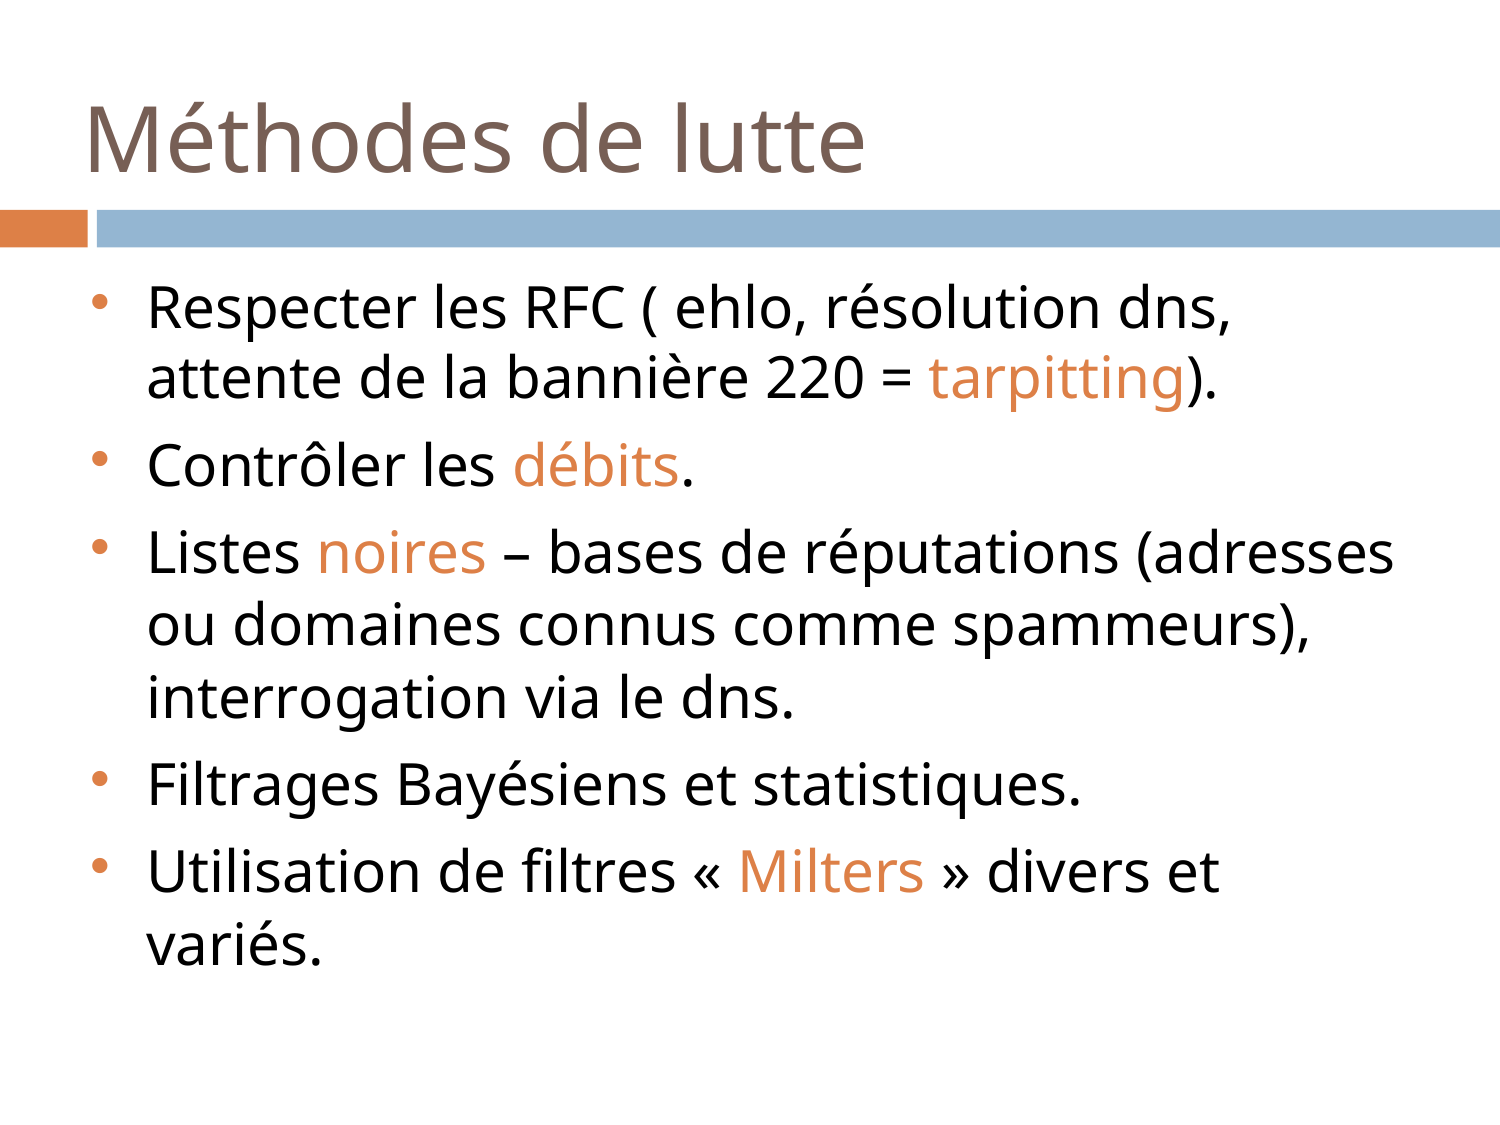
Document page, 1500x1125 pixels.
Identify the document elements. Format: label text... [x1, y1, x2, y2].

list Respecter les RFC ( ehlo, résolution dns, attente de la bannière 220 = tarpitting). Contrôler les débits. Listes noires – bases de réputations (adresses ou domaines connus comme spammeurs), interrogation via le dns. Filtrages Bayésiens et statistiques. Utilisation de filtres « Milters » divers et variés. [75, 263, 1426, 1089]
title Méthodes de lutte [67, 48, 1418, 237]
